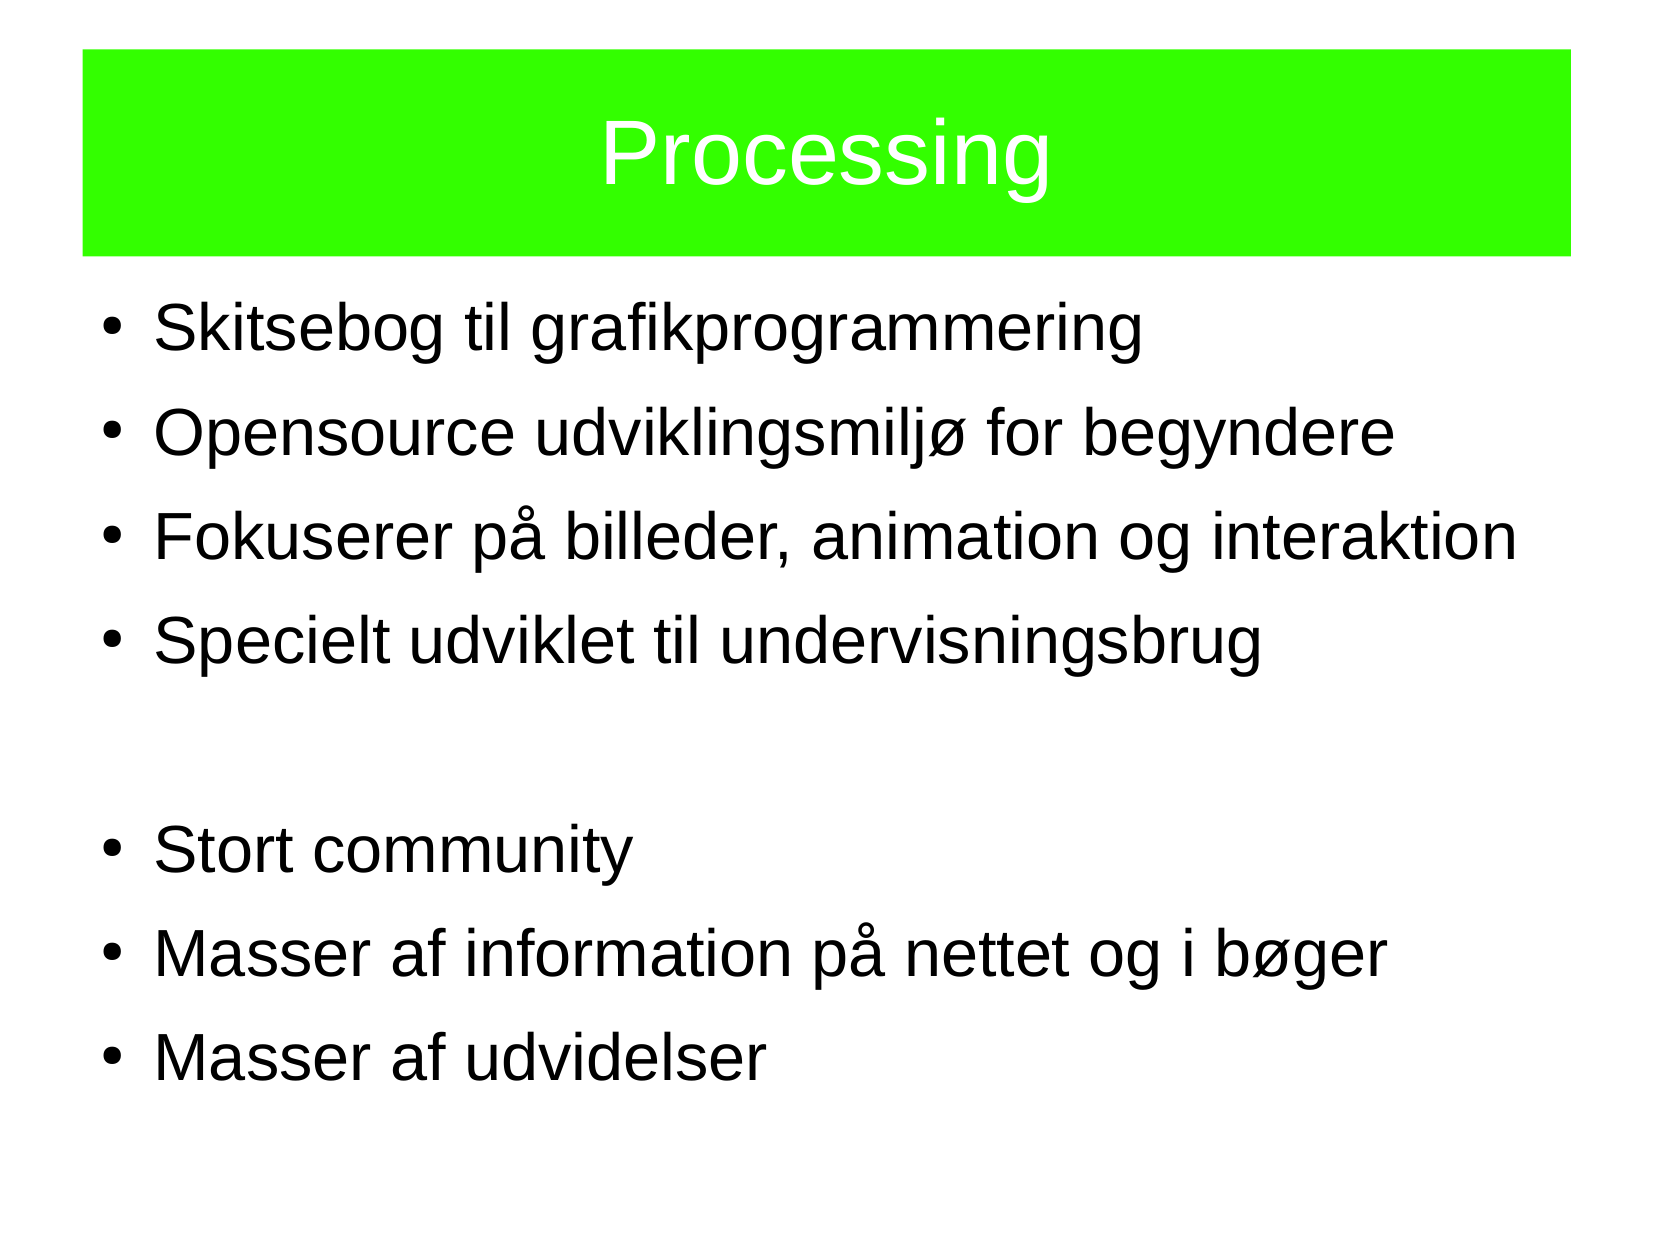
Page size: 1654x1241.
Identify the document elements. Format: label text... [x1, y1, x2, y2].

list Skitsebog til grafikprogrammering Opensource udviklingsmiljø for begyndere Fokuserer på billeder, animation og interaktion Specielt udviklet til undervisningsbrug Stort community Masser af information på nettet og i bøger Masser af udvidelser [82, 290, 1571, 1109]
title Processing [82, 49, 1571, 257]
